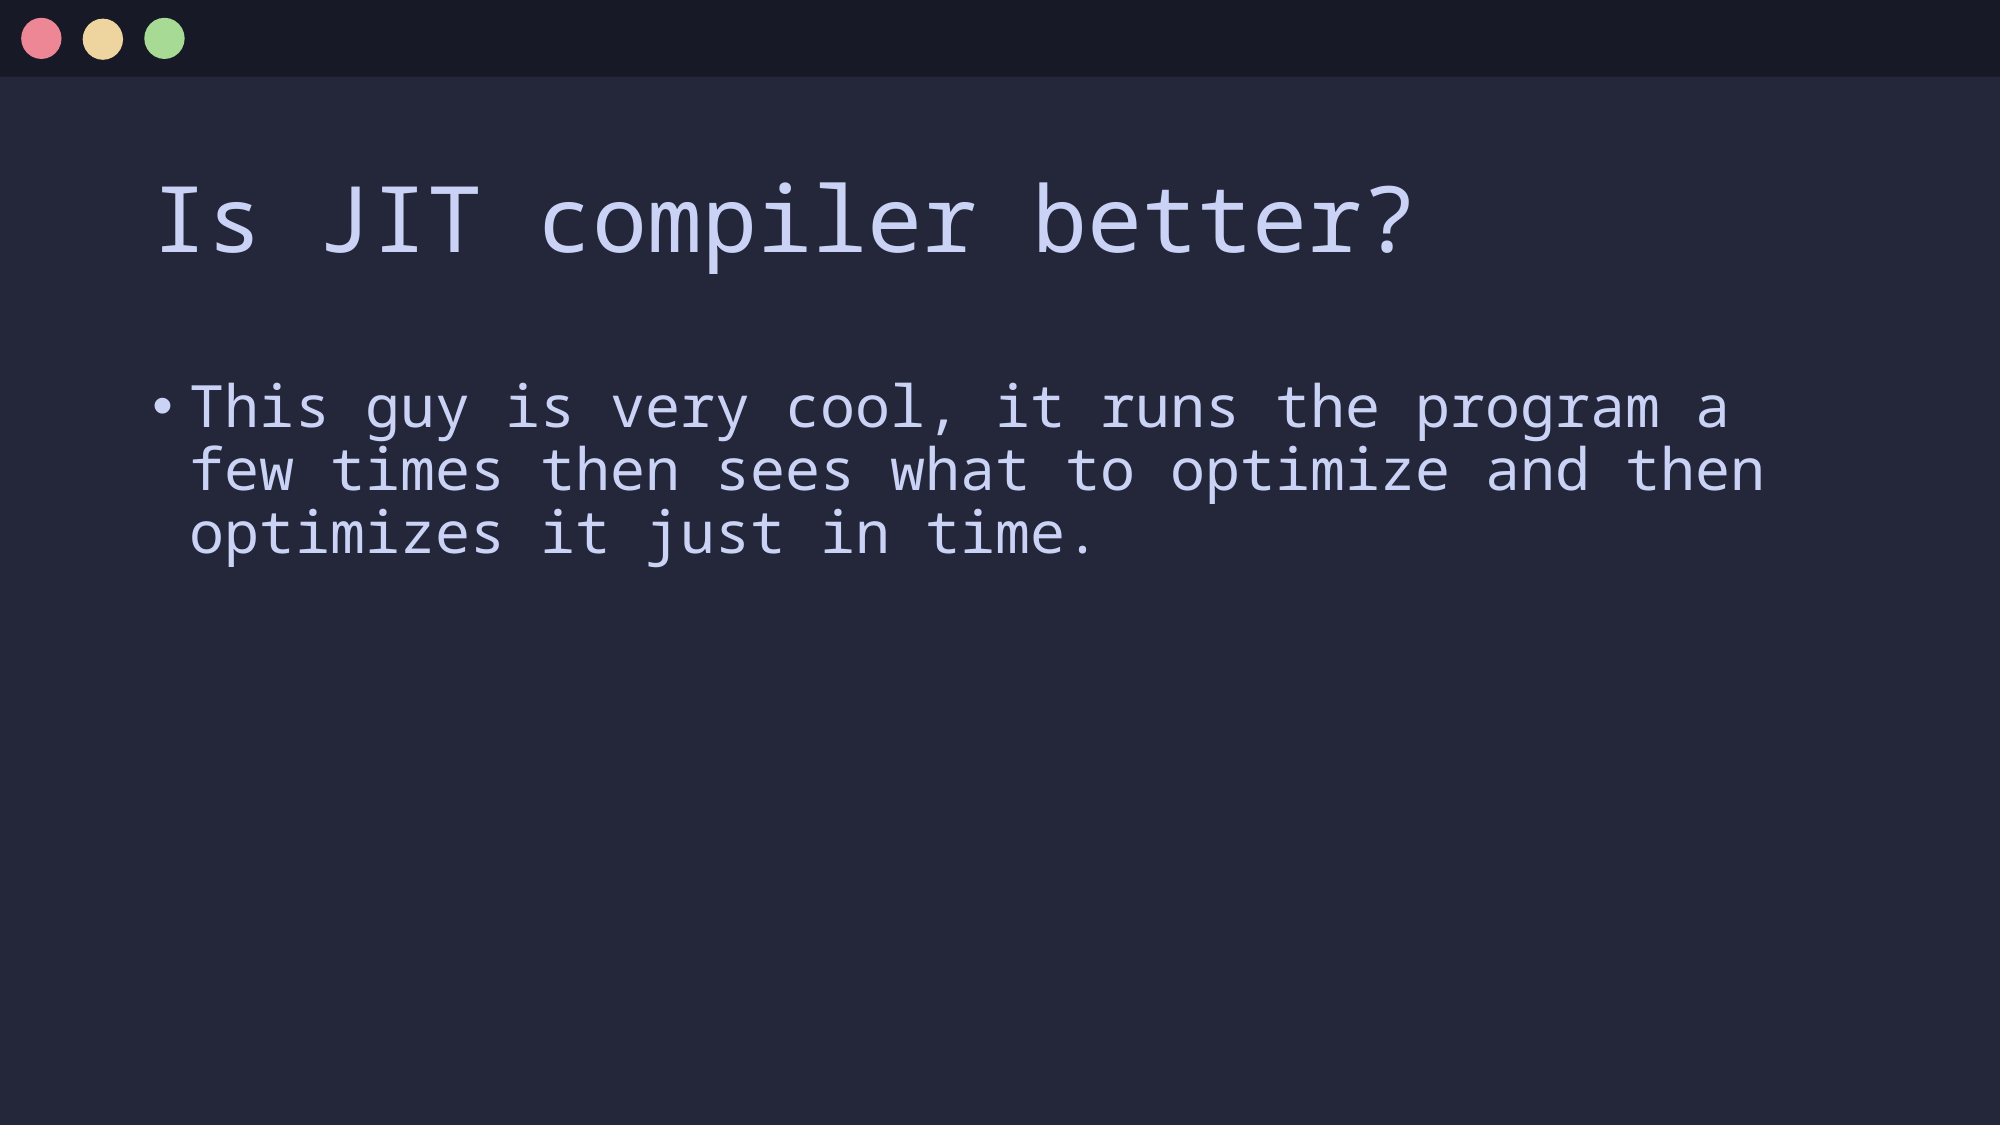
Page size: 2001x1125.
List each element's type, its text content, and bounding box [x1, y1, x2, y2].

text_box [0, 0, 2000, 77]
title Is JIT compiler better? [137, 113, 1863, 332]
list This guy is very cool, it runs the program a few times then sees what to optimize and then optimizes it just in time. [137, 369, 1863, 1014]
